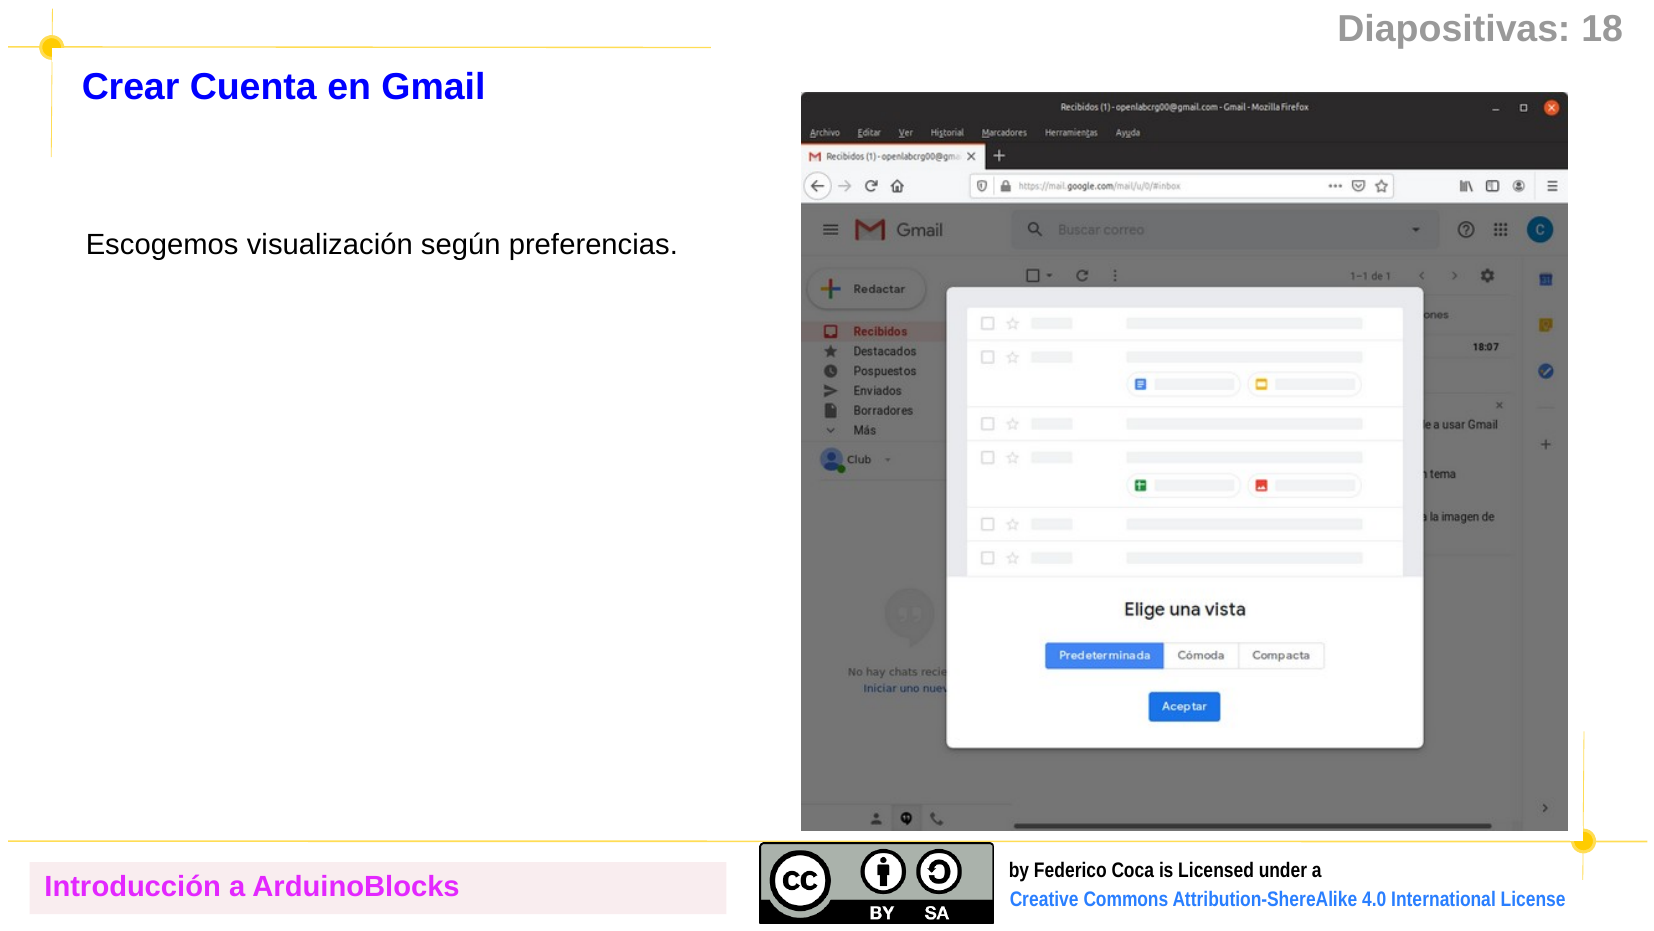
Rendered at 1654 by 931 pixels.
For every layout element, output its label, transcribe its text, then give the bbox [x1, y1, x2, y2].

text_box Diapositivas: 18 [1322, 0, 1644, 57]
text_box Crear Cuenta en Gmail [67, 58, 1207, 116]
text_box Escogemos visualización según preferencias. [71, 220, 720, 347]
picture [801, 92, 1568, 831]
text_box Introducción a ArduinoBlocks [29, 862, 727, 915]
